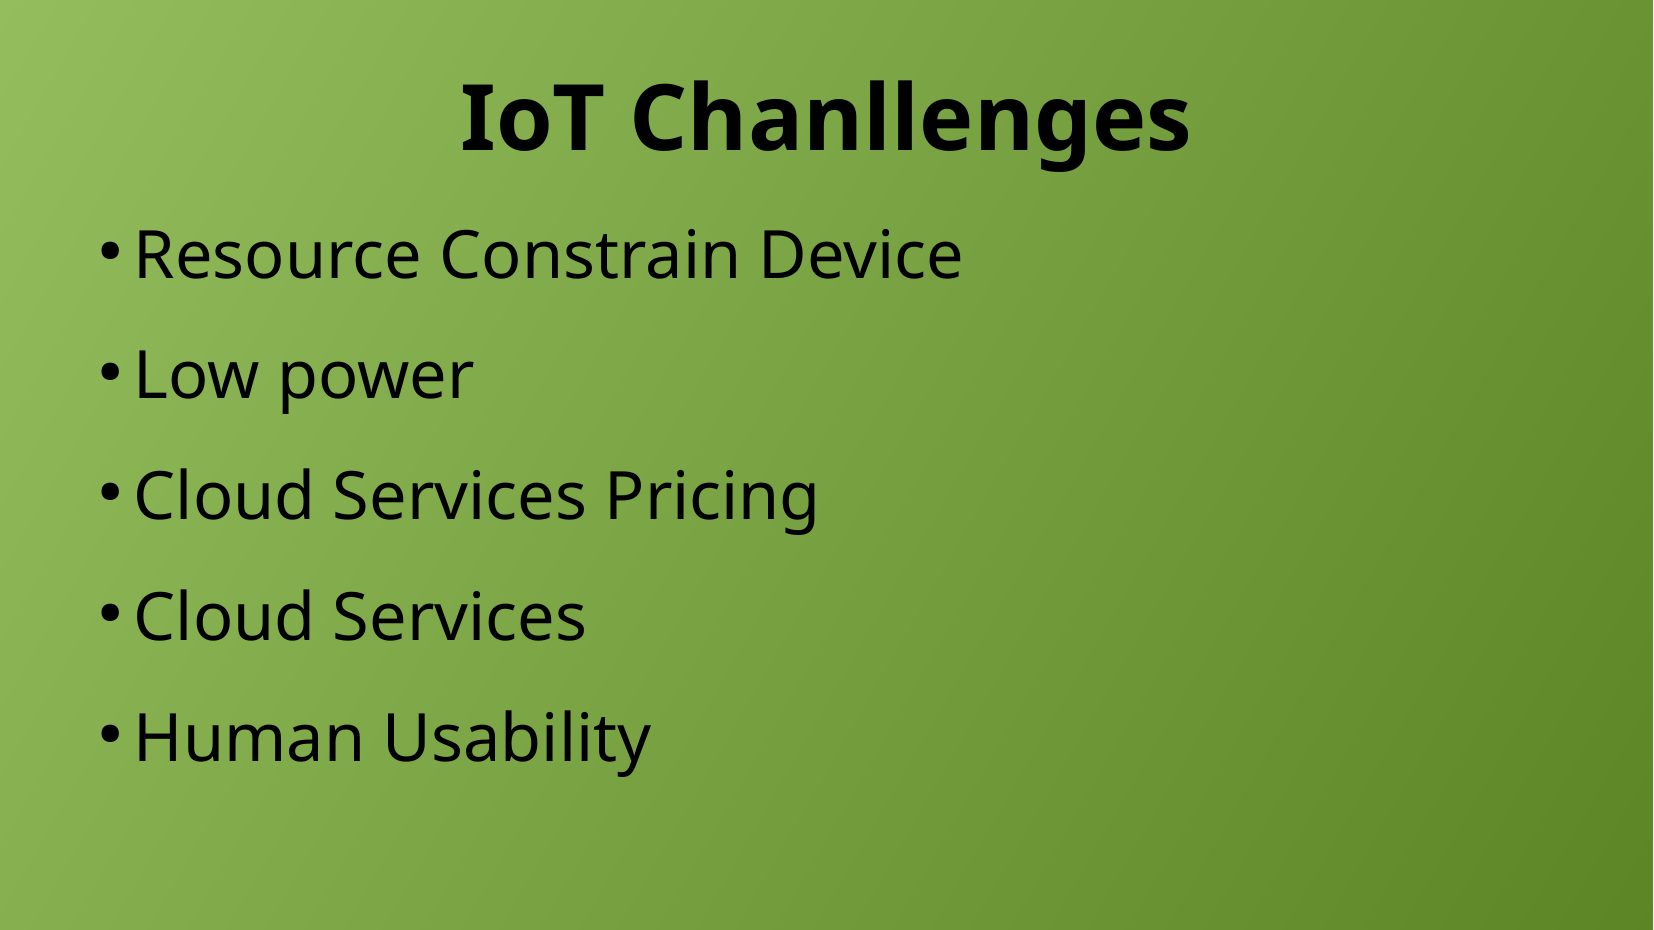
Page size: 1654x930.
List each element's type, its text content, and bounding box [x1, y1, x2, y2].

subtitle Resource Constrain Device Low power Cloud Services Pricing Cloud Services Human Usability [98, 224, 1586, 764]
title IoT Chanllenges [82, 36, 1571, 193]
